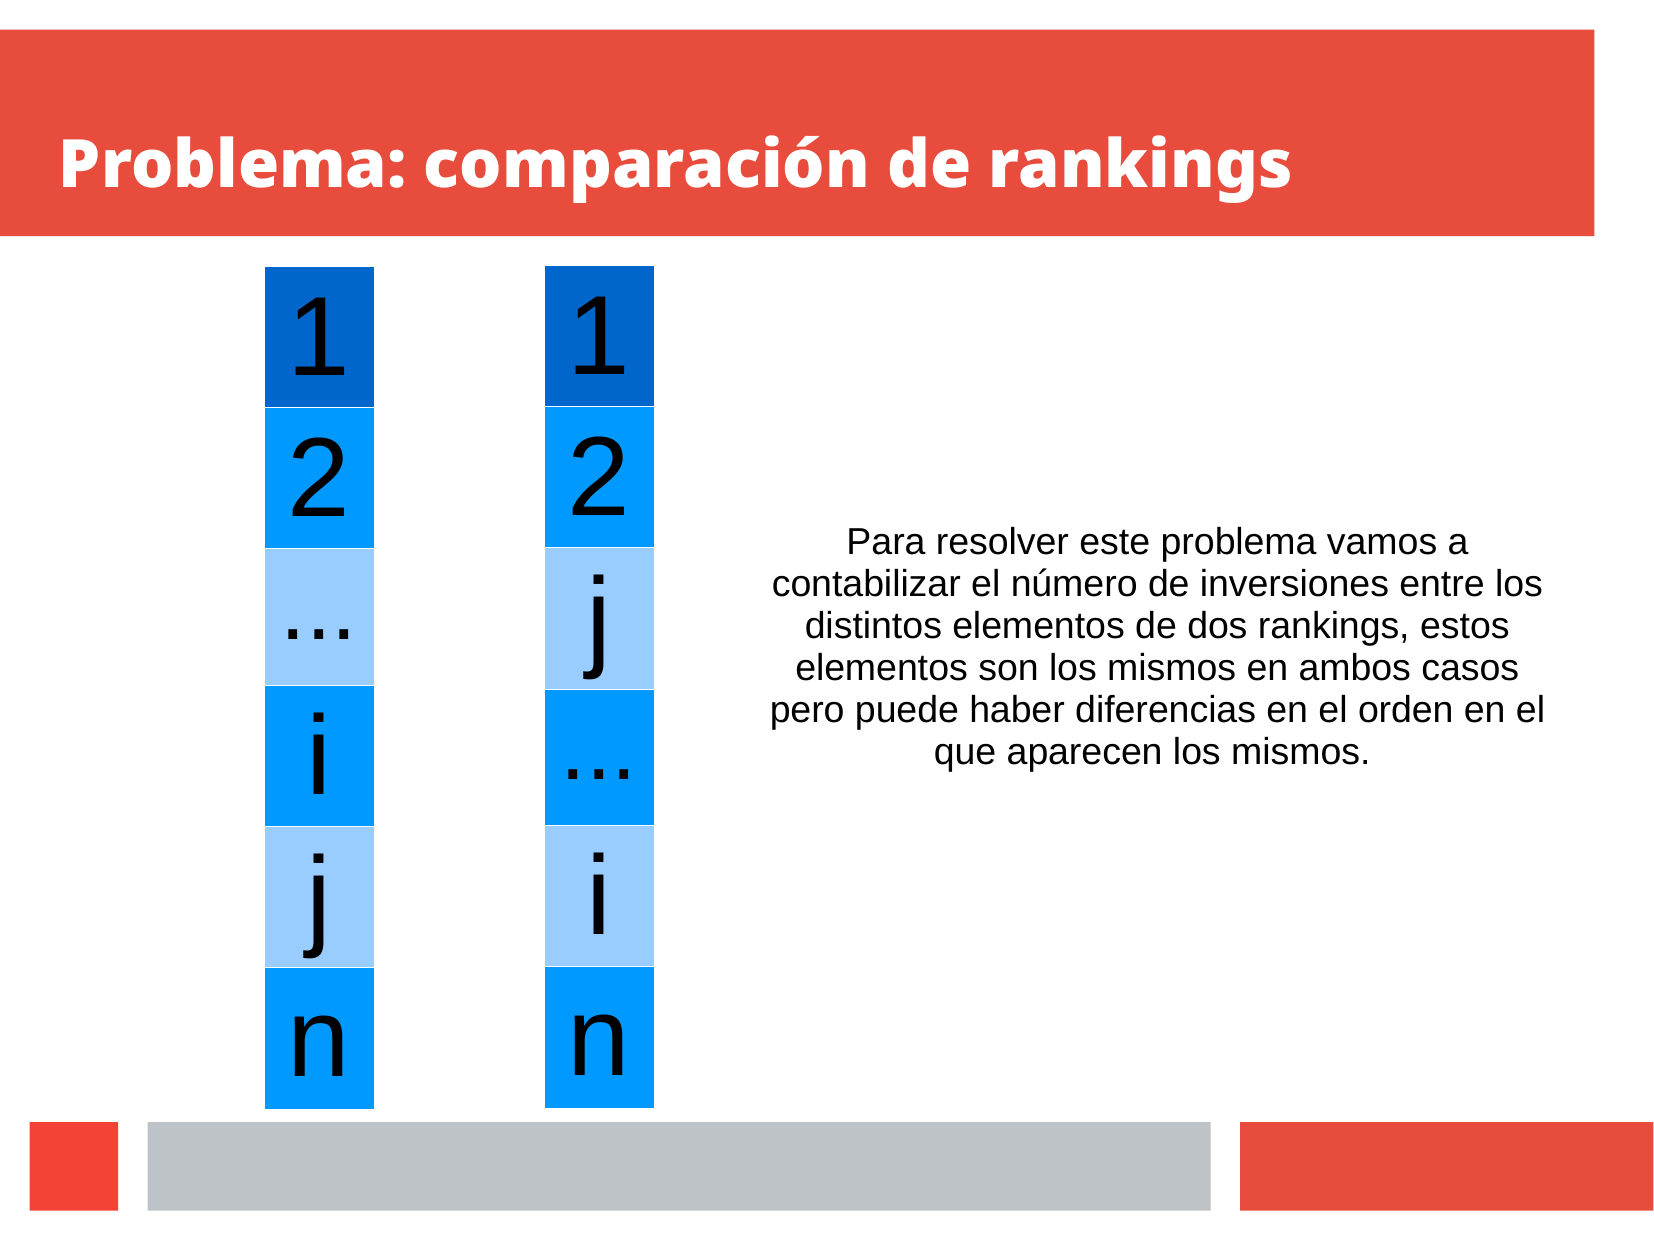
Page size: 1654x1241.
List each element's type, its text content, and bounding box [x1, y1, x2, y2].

table_cell n [545, 967, 654, 1108]
title Problema: comparación de rankings [59, 59, 1595, 207]
table_header 1 [265, 267, 374, 407]
table_cell n [265, 968, 374, 1109]
text_box Para resolver este problema vamos a contabilizar el número de inversiones entre los distintos elementos de dos rankings, estos elementos son los mismos en ambos casos pero puede haber diferencias en el orden en el que aparecen los mismos. [744, 512, 1571, 780]
table_header 1 [545, 266, 654, 406]
table_cell ... [545, 690, 654, 825]
table_cell 2 [545, 407, 654, 547]
table_cell 2 [265, 408, 374, 548]
table_cell i [545, 826, 654, 966]
table_cell j [545, 548, 654, 689]
table_cell i [265, 686, 374, 826]
table_cell j [265, 827, 374, 967]
table_cell ... [265, 549, 374, 685]
